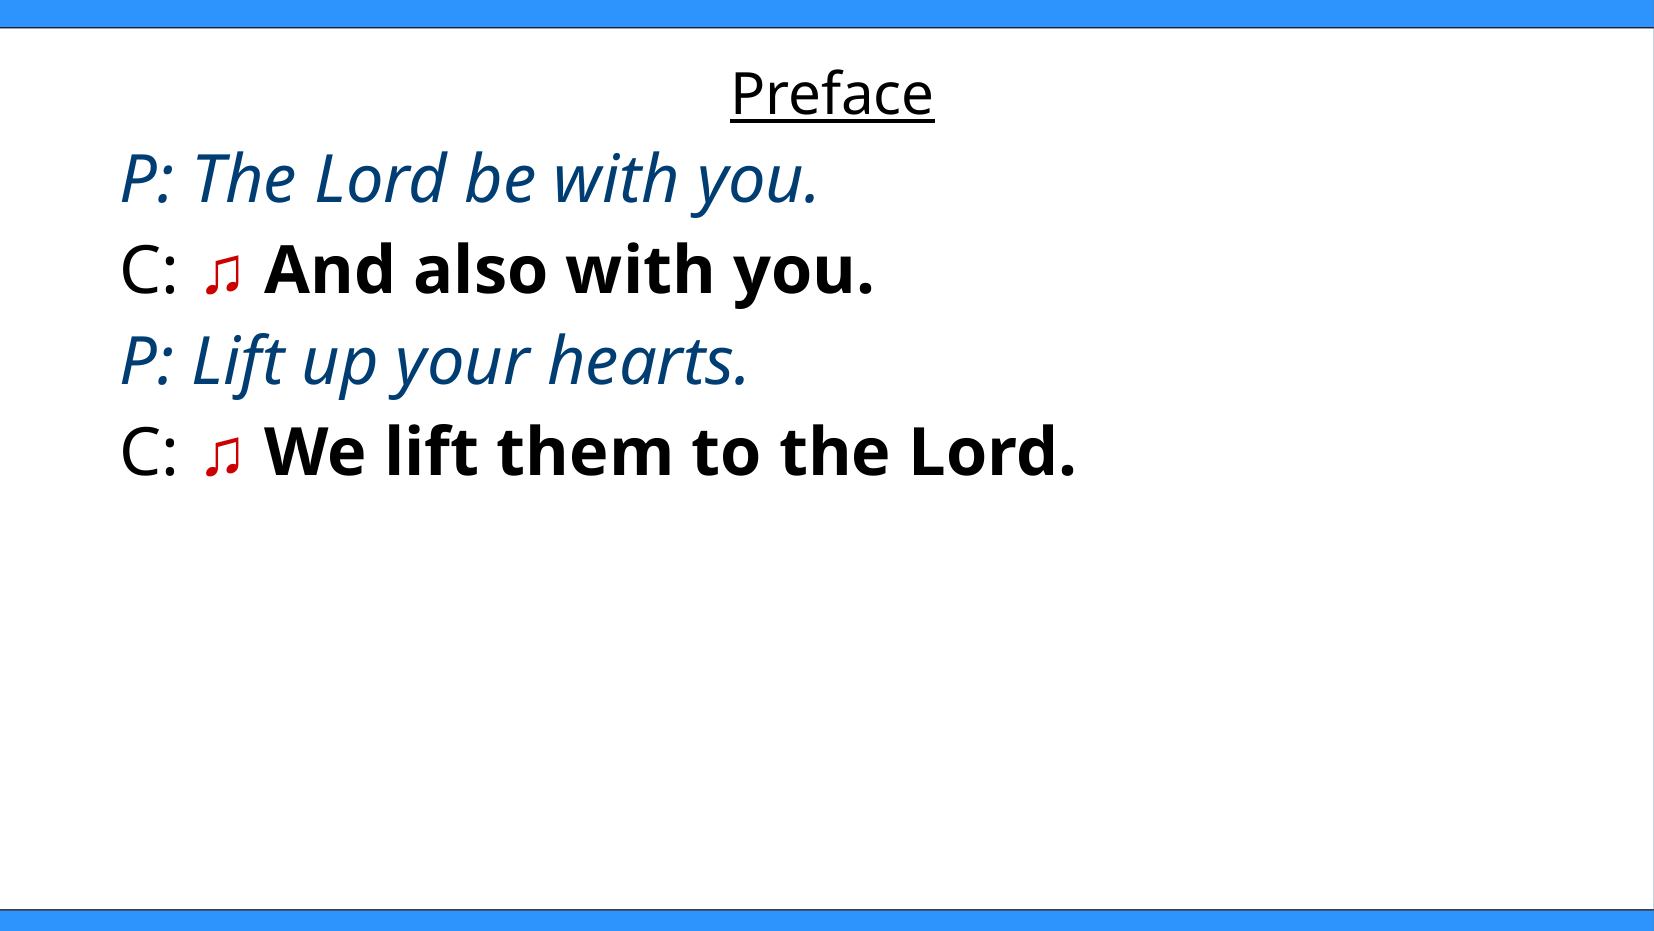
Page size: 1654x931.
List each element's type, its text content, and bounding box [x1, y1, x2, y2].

picture [0, 0, 1654, 931]
text_box Preface P: The Lord be with you. C: ♫ And also with you. P: Lift up your hearts. C: ♫ We lift them to the Lord. [105, 45, 1561, 565]
